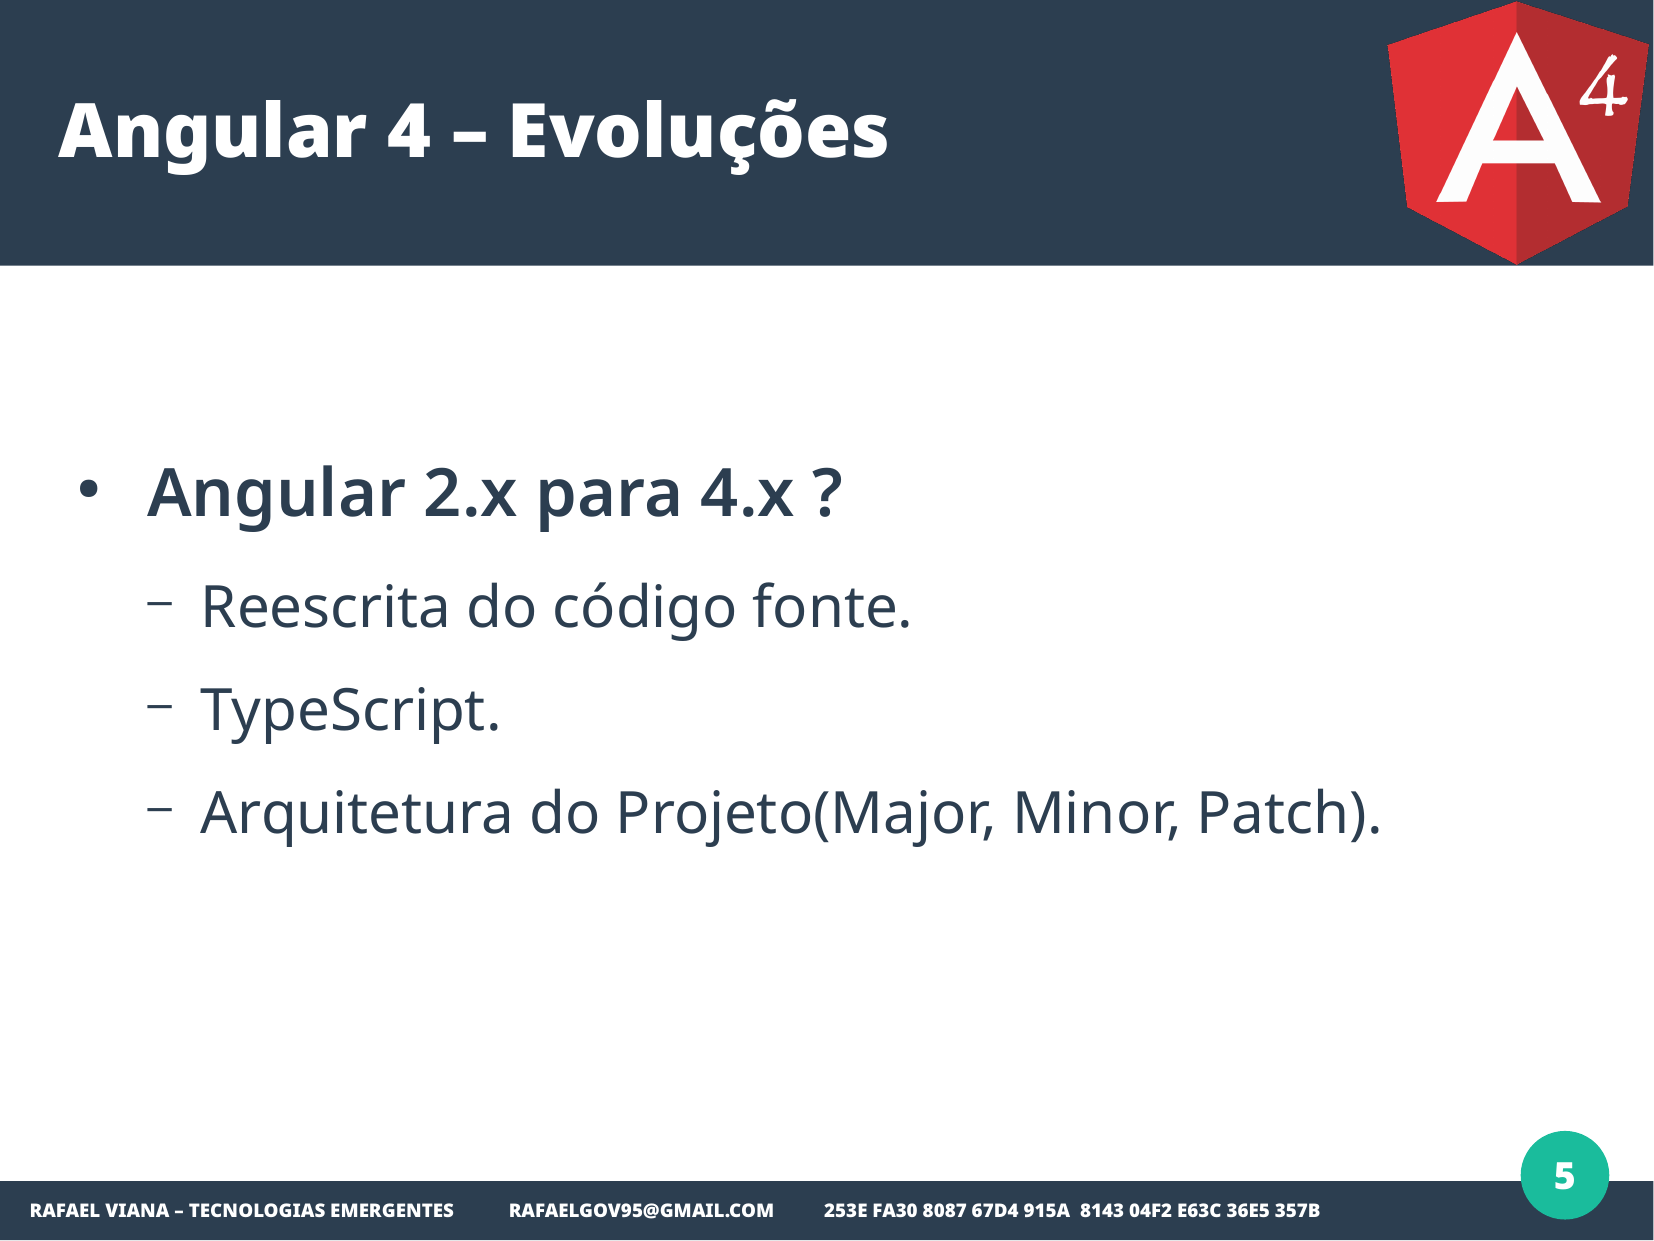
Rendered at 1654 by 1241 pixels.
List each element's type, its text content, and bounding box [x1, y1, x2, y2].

list Angular 2.x para 4.x ? Reescrita do código fonte. TypeScript. Arquitetura do Projeto(Major, Minor, Patch). [59, 324, 1595, 1152]
text_box RAFAEL VIANA – TECNOLOGIAS EMERGENTES RAFAELGOV95@GMAIL.COM 253E FA30 8087 67D4 915A 8143 04F2 E63C 36E5 357B [29, 1181, 1654, 1241]
picture [1387, 0, 1654, 266]
title Angular 4 – Evoluções [59, 49, 1387, 207]
